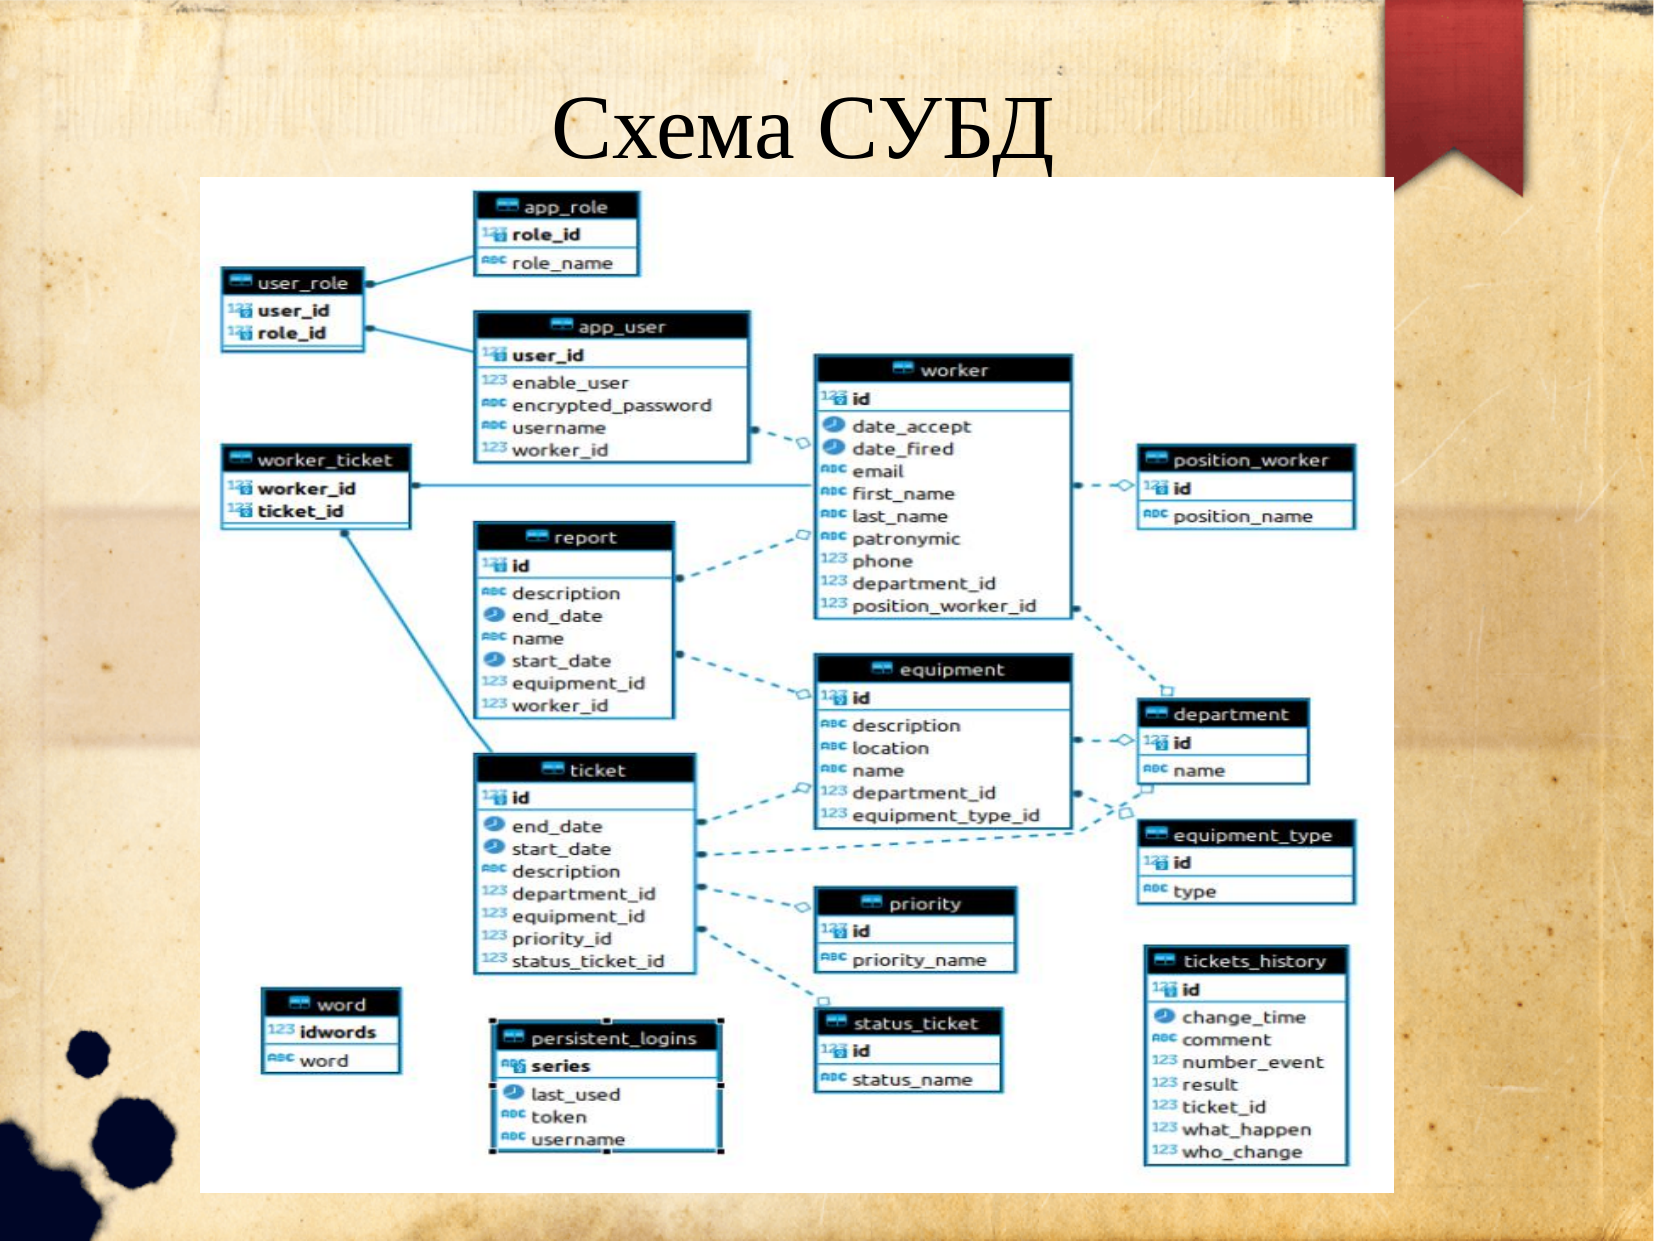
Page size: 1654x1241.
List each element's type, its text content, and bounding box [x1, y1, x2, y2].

title Схема СУБД [59, 23, 1548, 231]
picture [0, 0, 1654, 1241]
